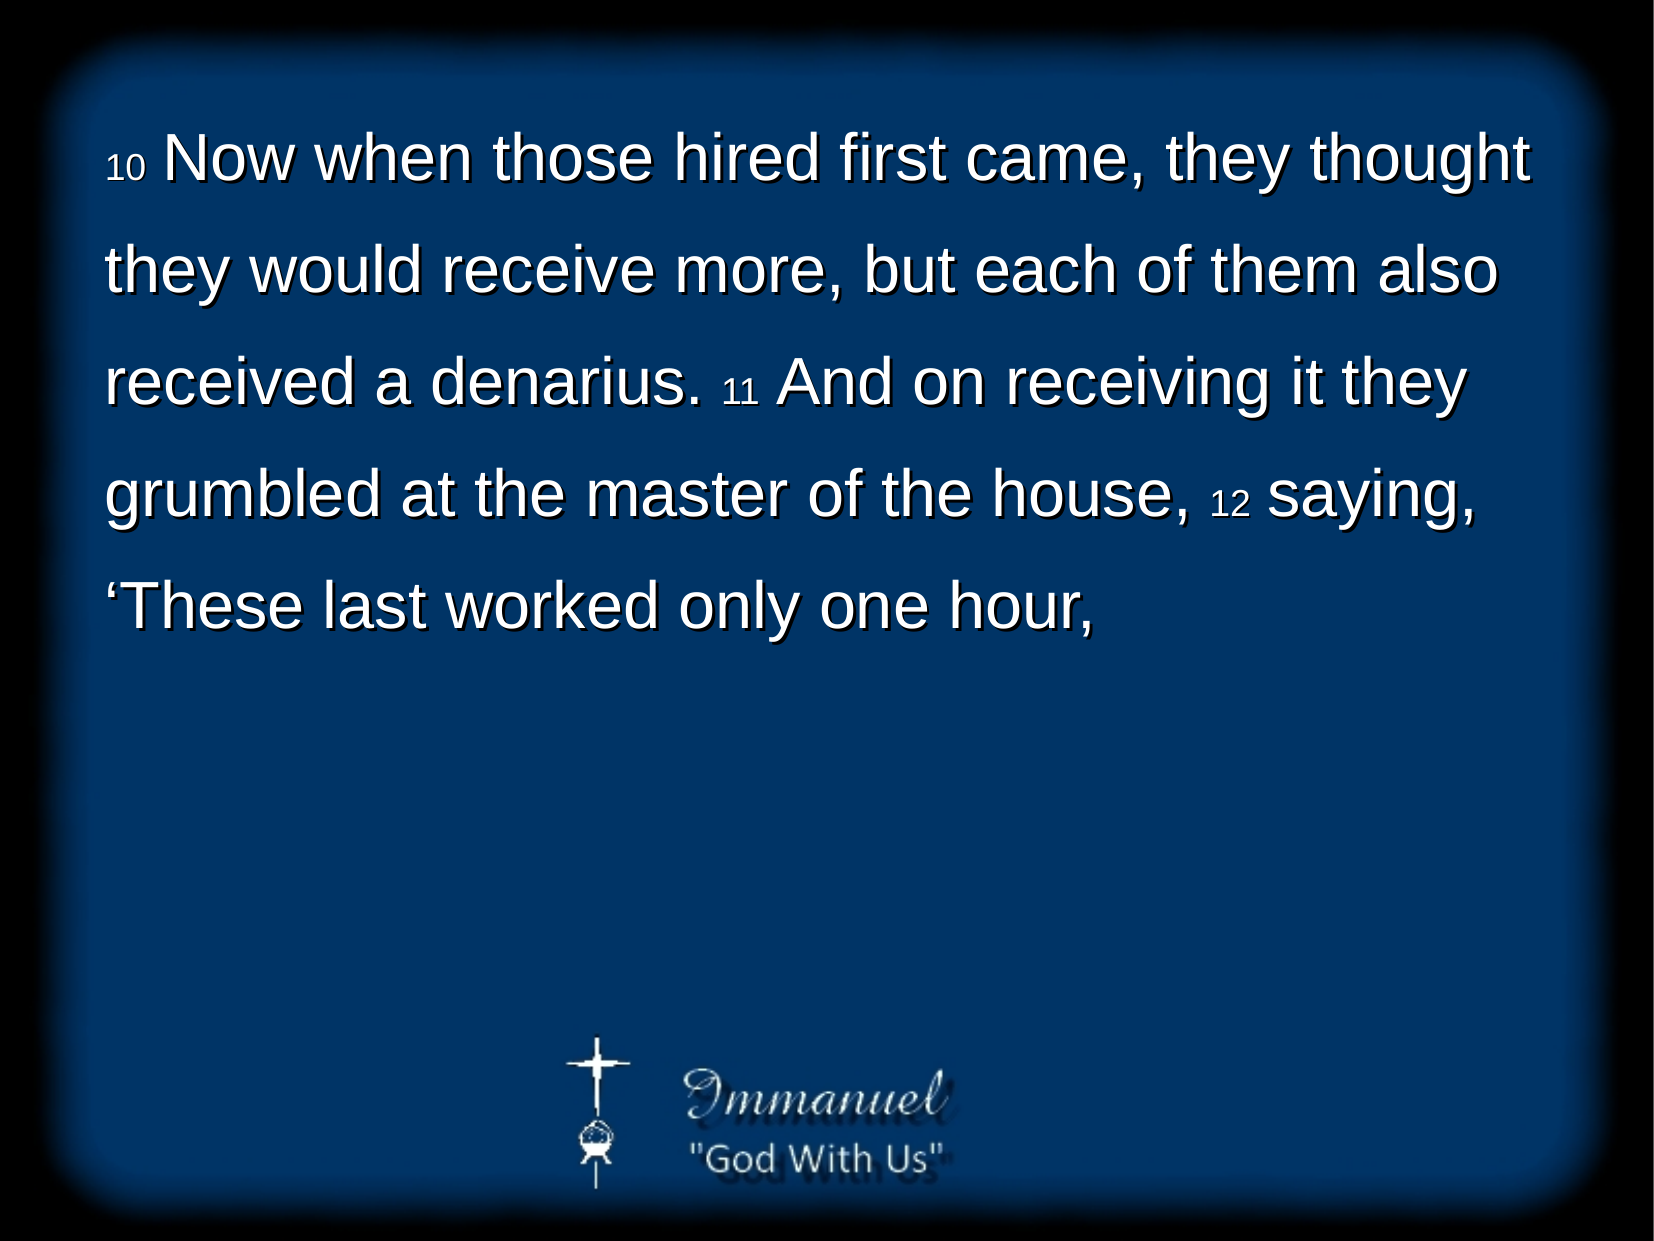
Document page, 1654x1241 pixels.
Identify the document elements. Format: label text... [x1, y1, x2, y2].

text_box 10 Now when those hired first came, they thought they would receive more, but each of them also received a denarius. 11 And on receiving it they grumbled at the master of the house, 12 saying, ‘These last worked only one hour, [90, 75, 1576, 614]
picture [0, 0, 1654, 1241]
